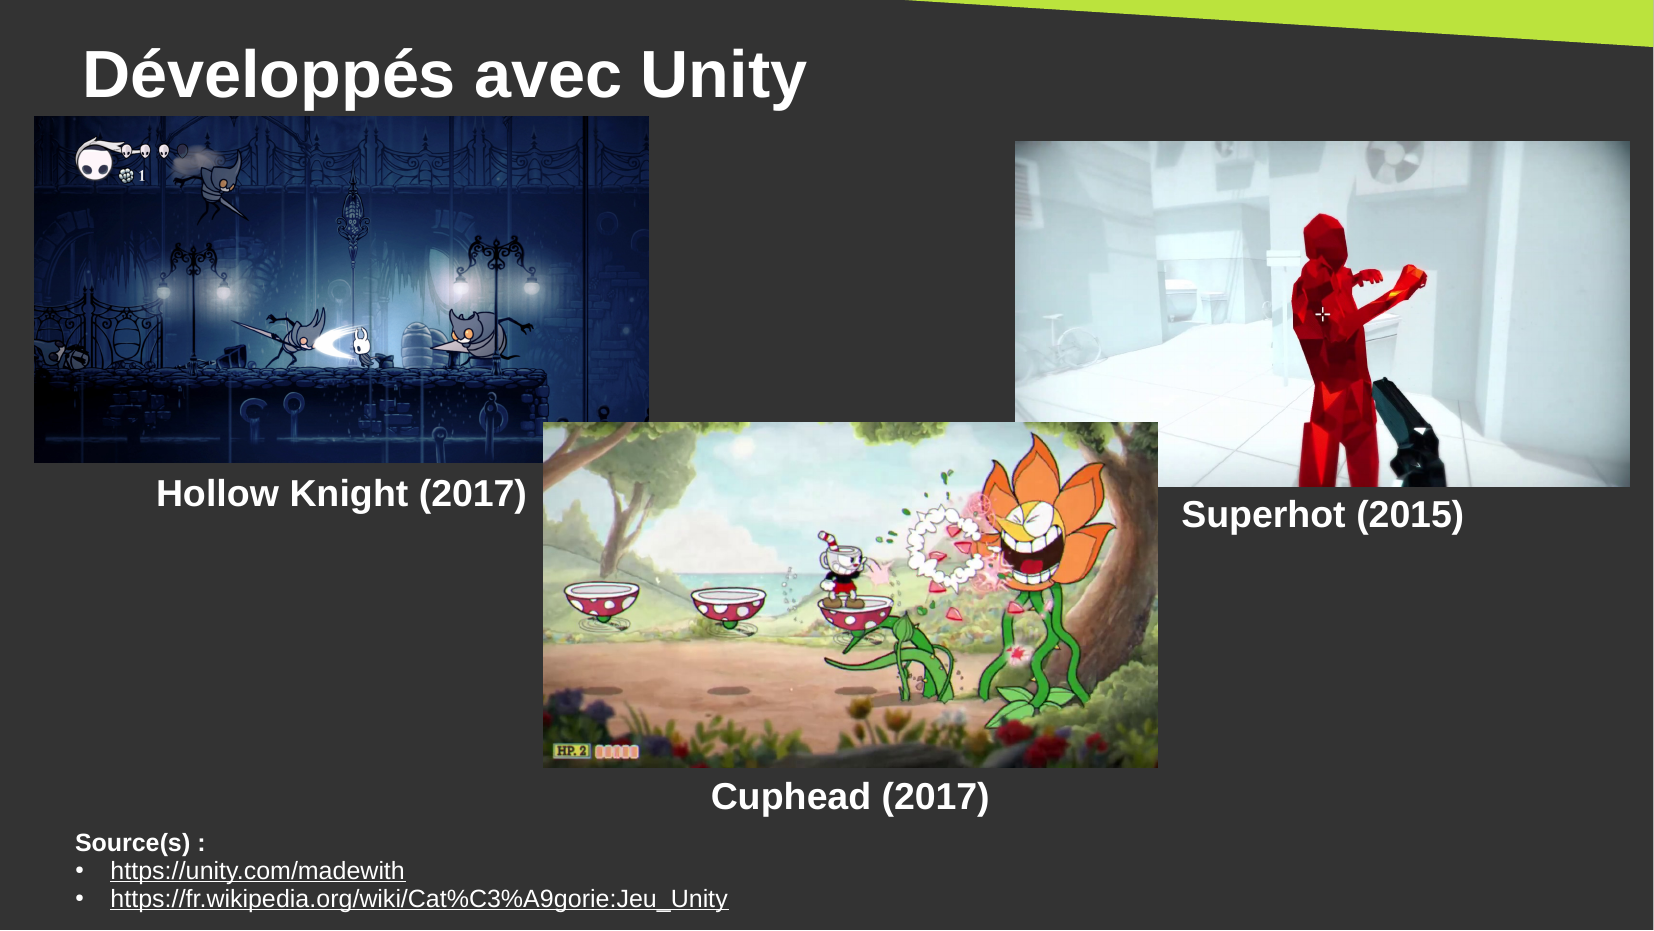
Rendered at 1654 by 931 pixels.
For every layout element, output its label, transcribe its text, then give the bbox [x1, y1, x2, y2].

text_box Superhot (2015) [1158, 486, 1530, 546]
title Développés avec Unity [82, 37, 1571, 112]
picture [34, 116, 1630, 768]
text_box Source(s) : https://unity.com/madewith https://fr.wikipedia.org/wiki/Cat%C3%A9gorie:Jeu_Unity [60, 821, 1546, 921]
text_box Hollow Knight (2017) [134, 465, 543, 525]
text_box Cuphead (2017) [643, 767, 1058, 821]
text_box [904, 0, 1654, 48]
